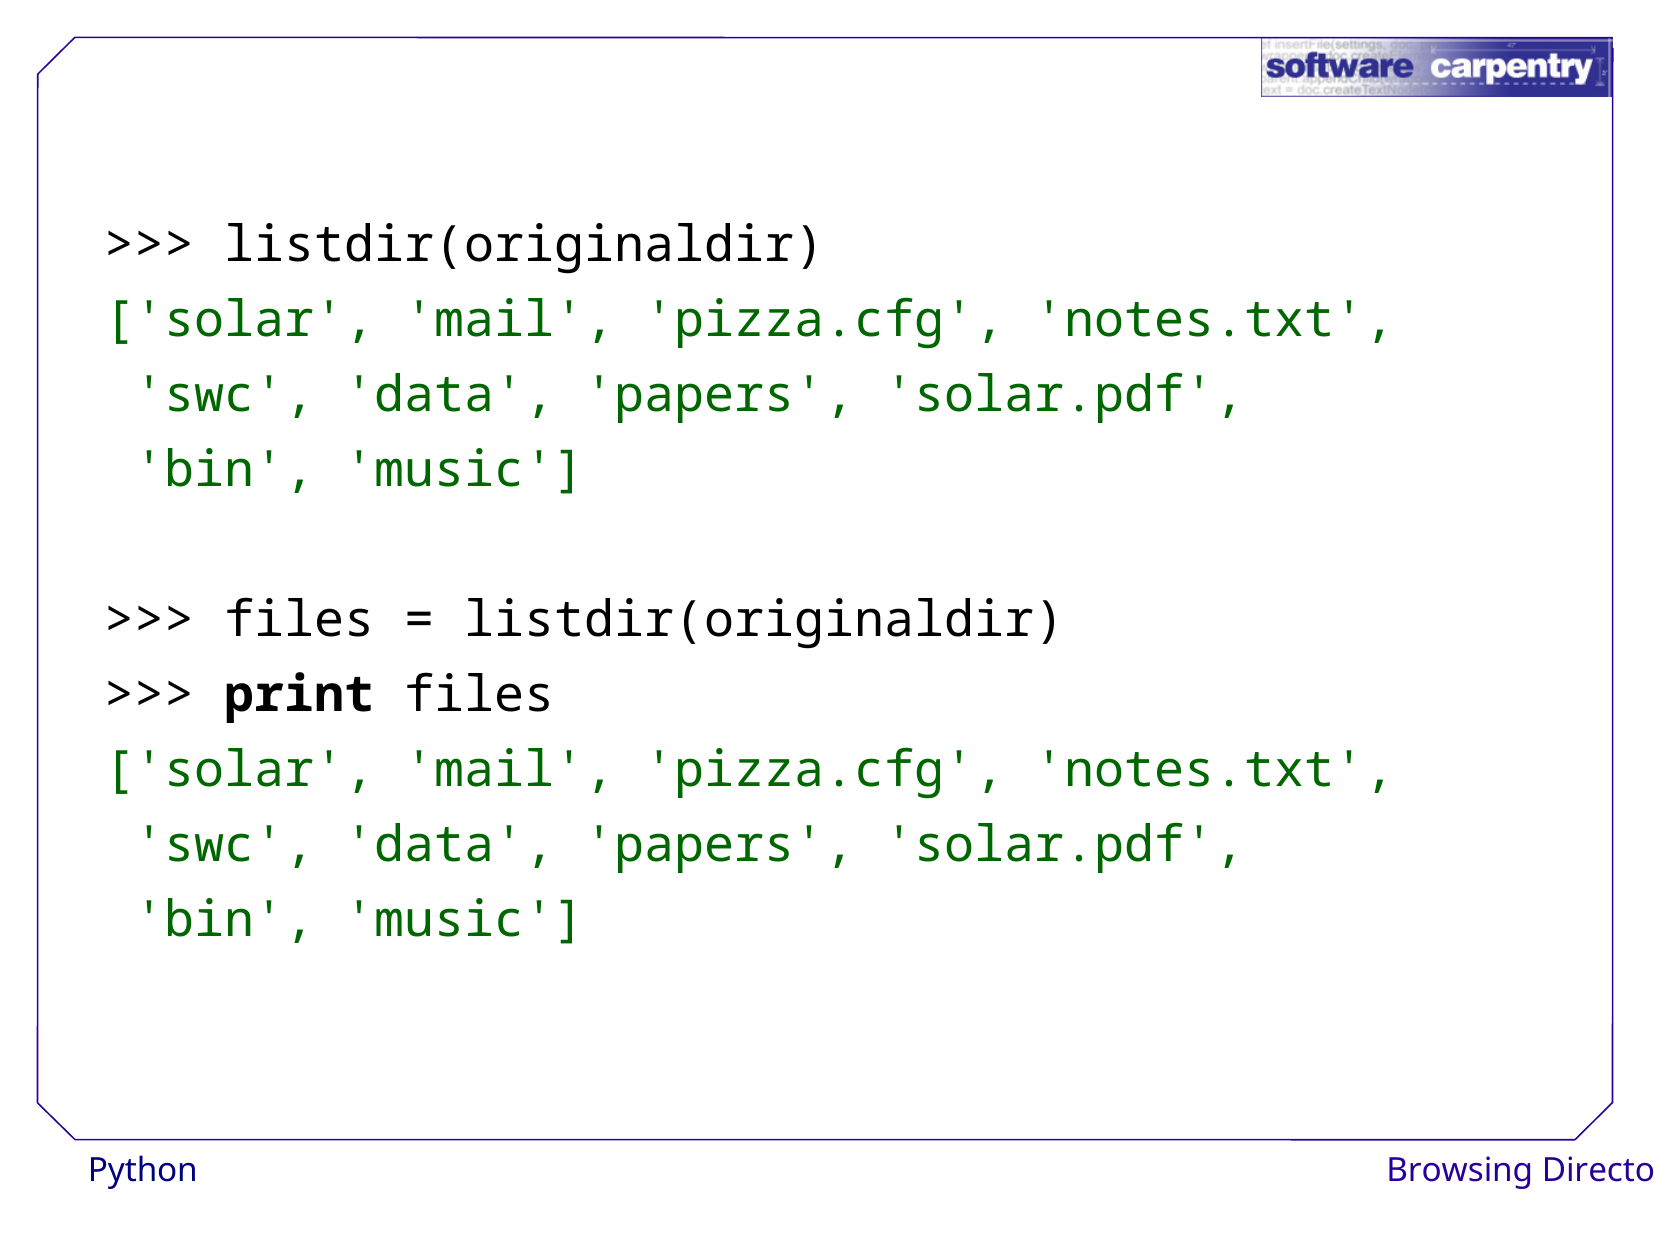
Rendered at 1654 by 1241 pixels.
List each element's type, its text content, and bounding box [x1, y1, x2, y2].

picture [1261, 39, 1613, 97]
text_box >>> listdir(originaldir) ['solar', 'mail', 'pizza.cfg', 'notes.txt', 'swc', 'data', 'papers', 'solar.pdf', 'bin', 'music'] >>> files = listdir(originaldir) >>> print files ['solar', 'mail', 'pizza.cfg', 'notes.txt', 'swc', 'data', 'papers', 'solar.pdf', 'bin', 'music'] [89, 128, 1512, 1037]
